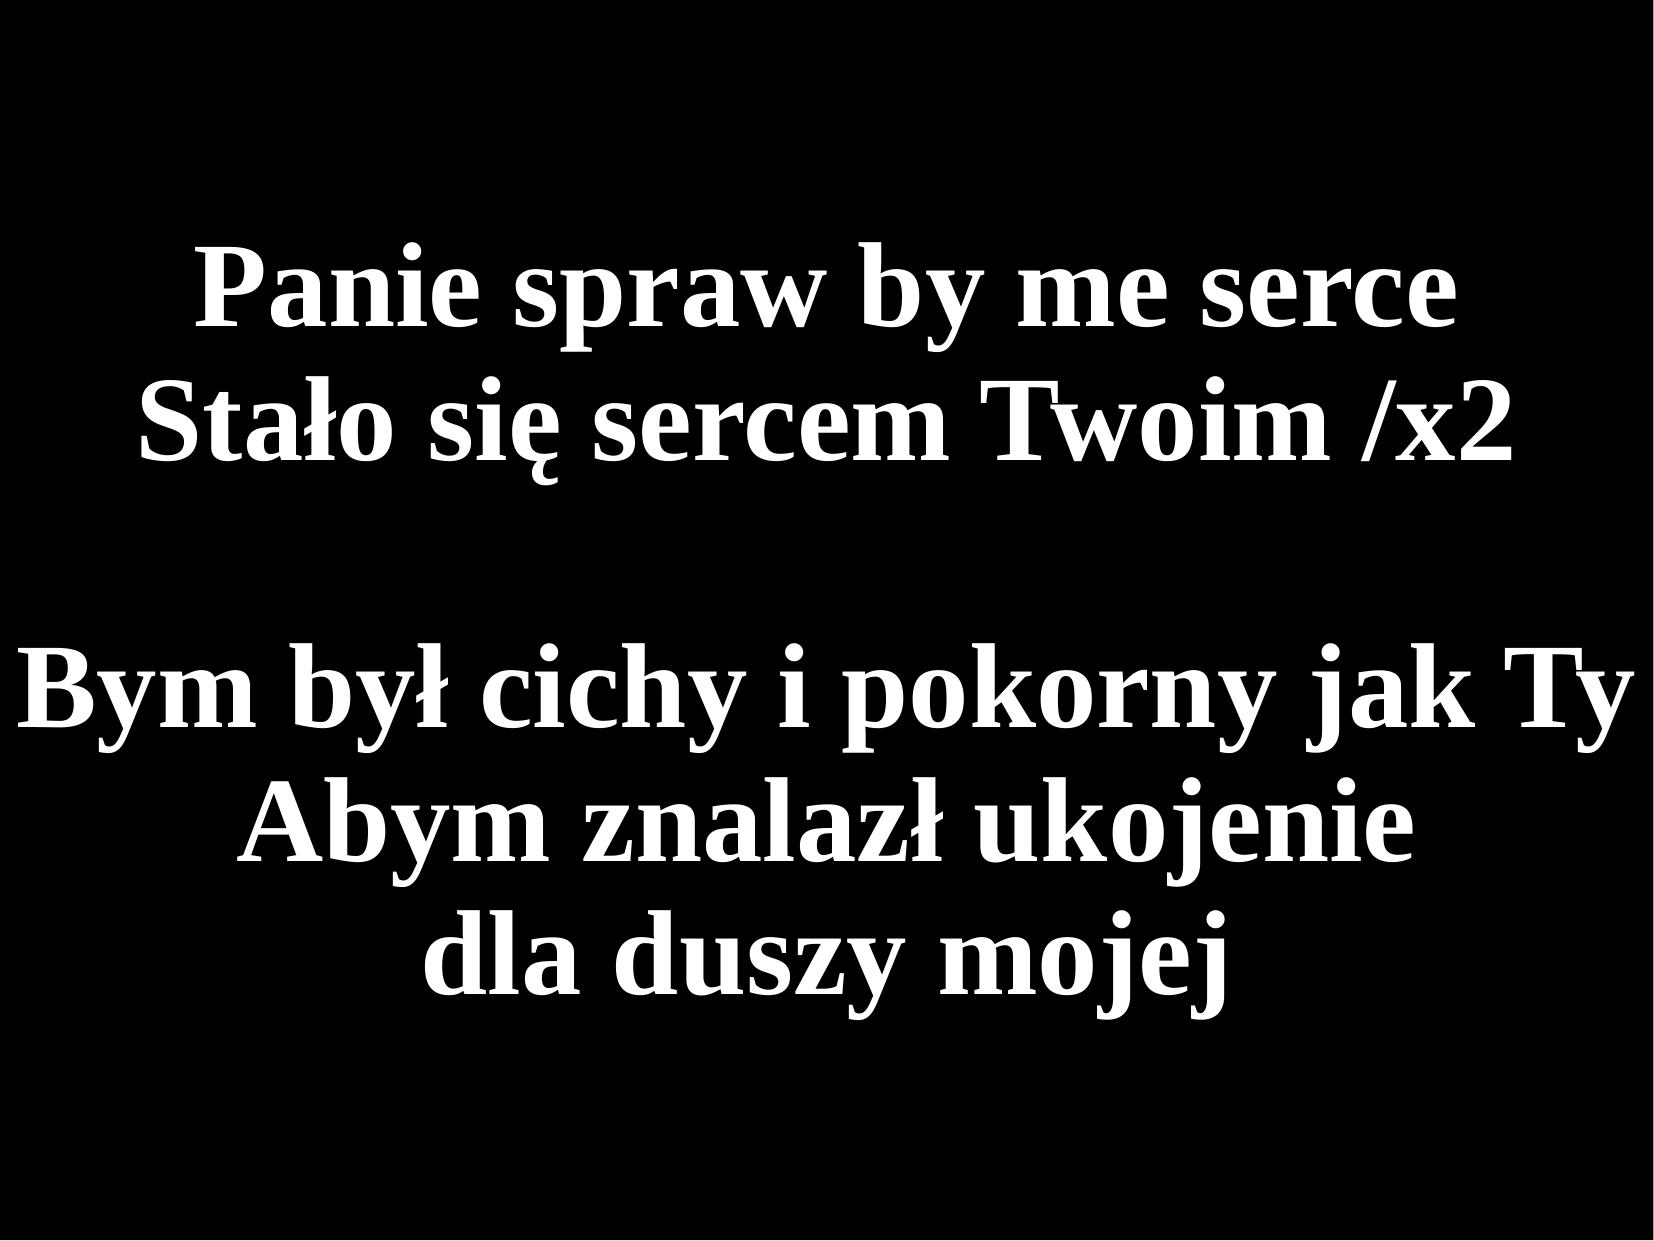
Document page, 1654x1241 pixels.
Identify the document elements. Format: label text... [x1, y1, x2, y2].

title Panie spraw by me serce Stało się sercem Twoim /x2 Bym był cichy i pokorny jak Ty Abym znalazł ukojenie dla duszy mojej [0, 0, 1654, 1241]
